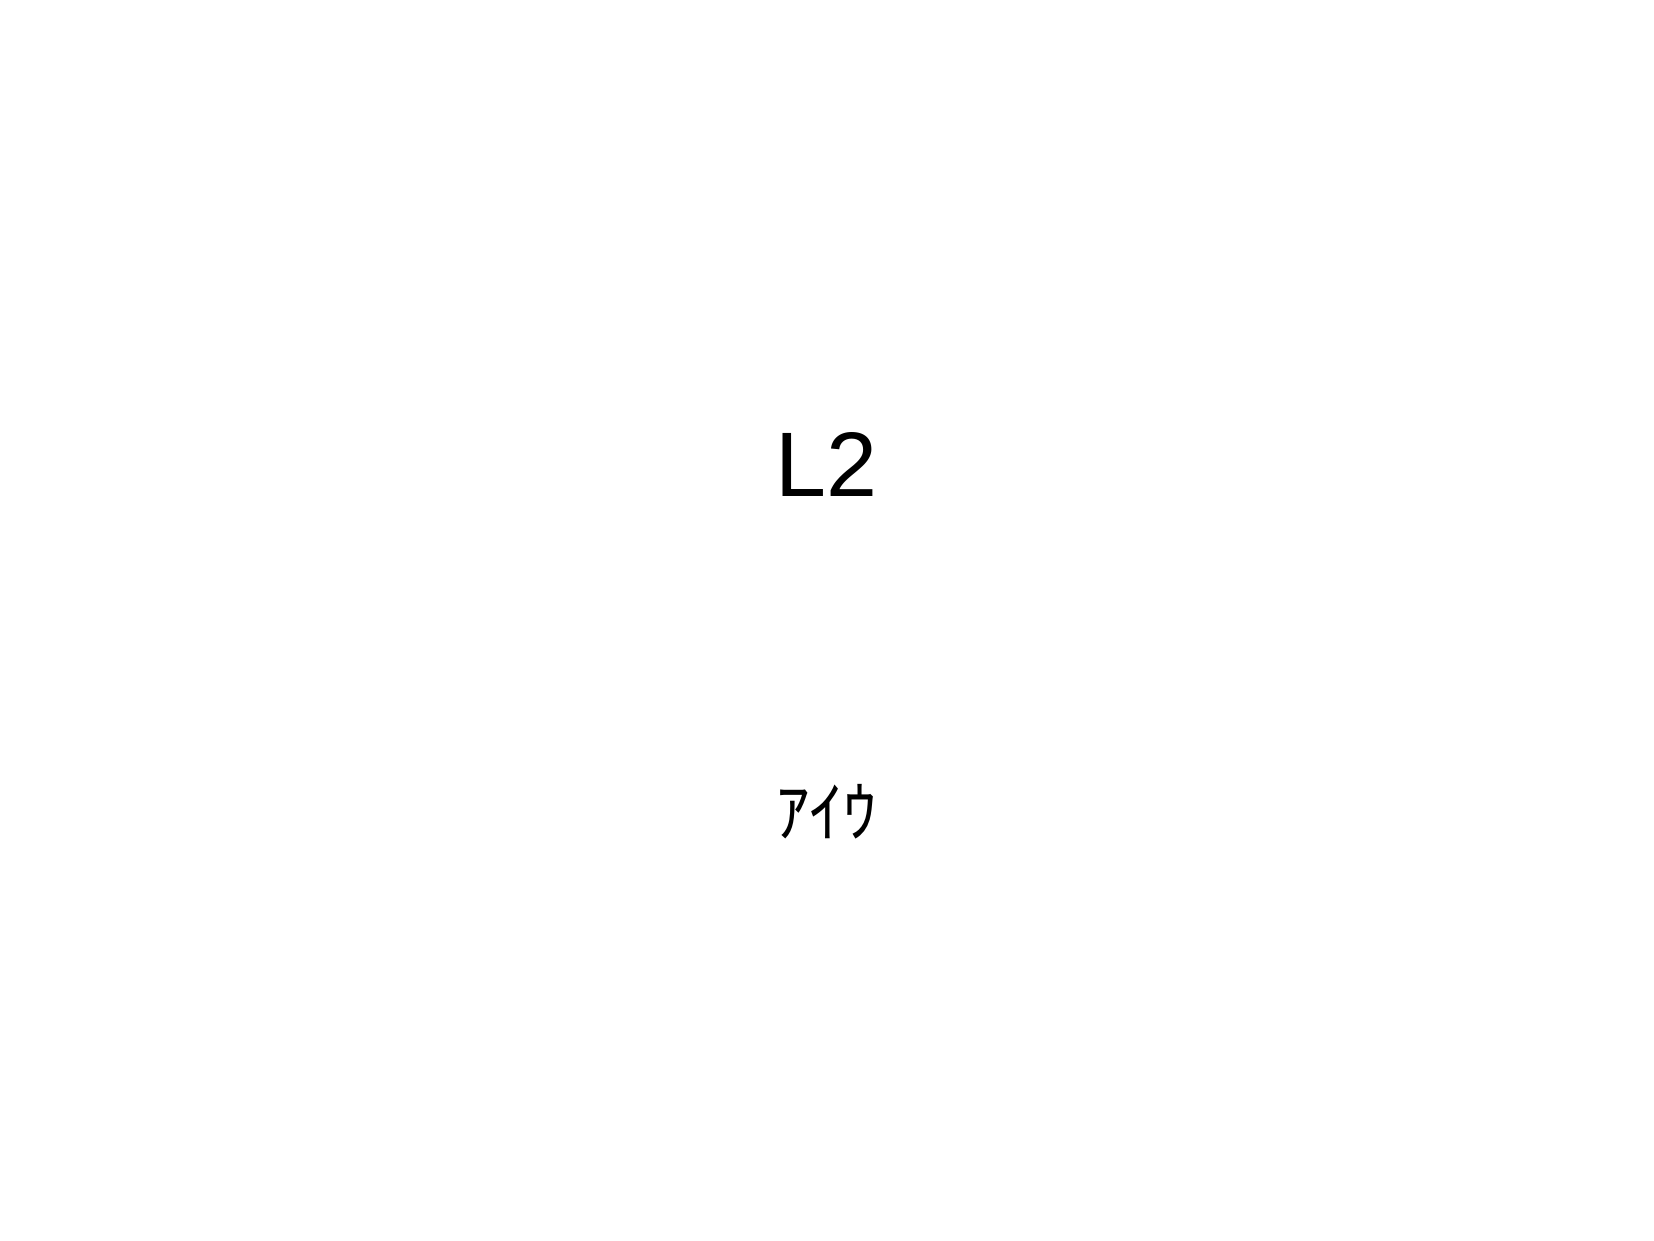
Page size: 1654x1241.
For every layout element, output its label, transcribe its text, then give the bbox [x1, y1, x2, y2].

subtitle ｱｲｳ [247, 656, 1407, 958]
title L2 [122, 339, 1531, 590]
